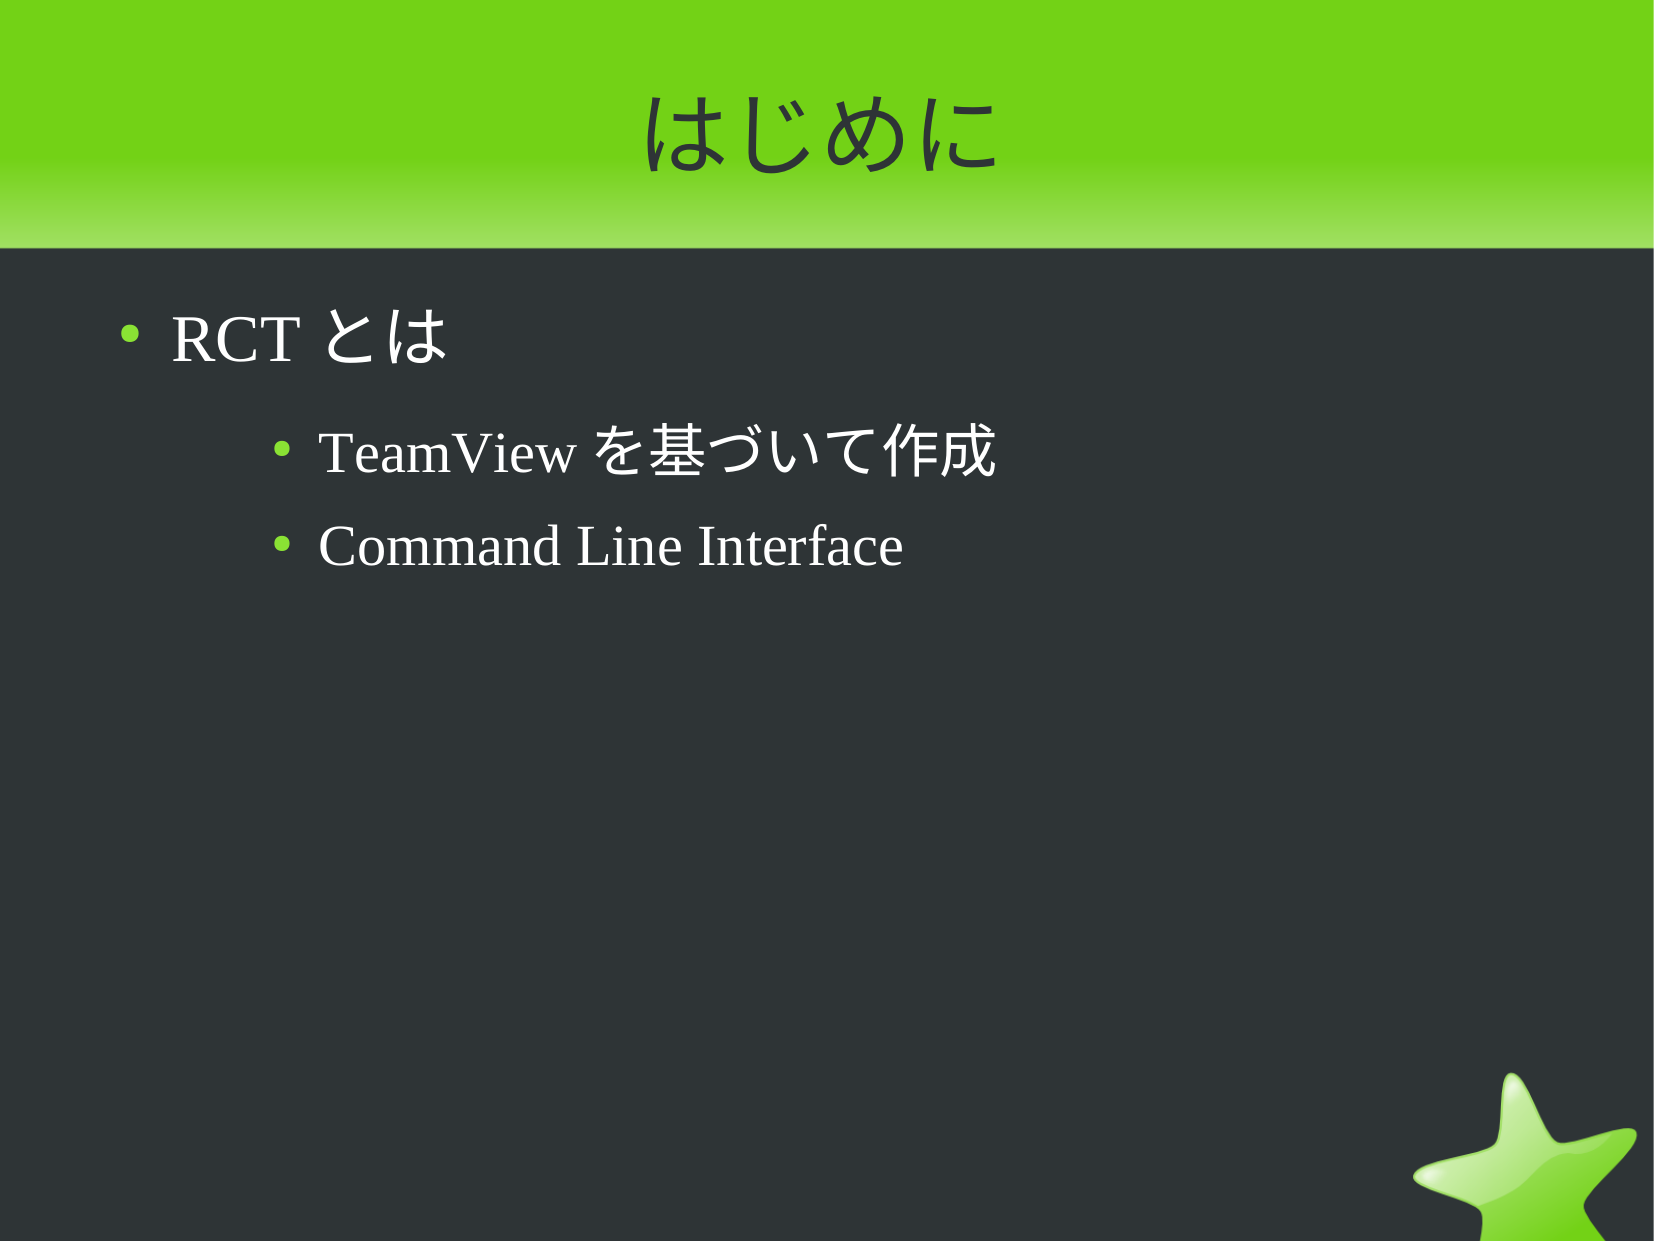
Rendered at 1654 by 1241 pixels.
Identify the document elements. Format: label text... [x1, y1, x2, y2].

title はじめに [76, 36, 1565, 229]
picture [0, 0, 1654, 1241]
list RCTとは TeamViewを基づいて作成 Command Line Interface [82, 290, 1571, 1094]
